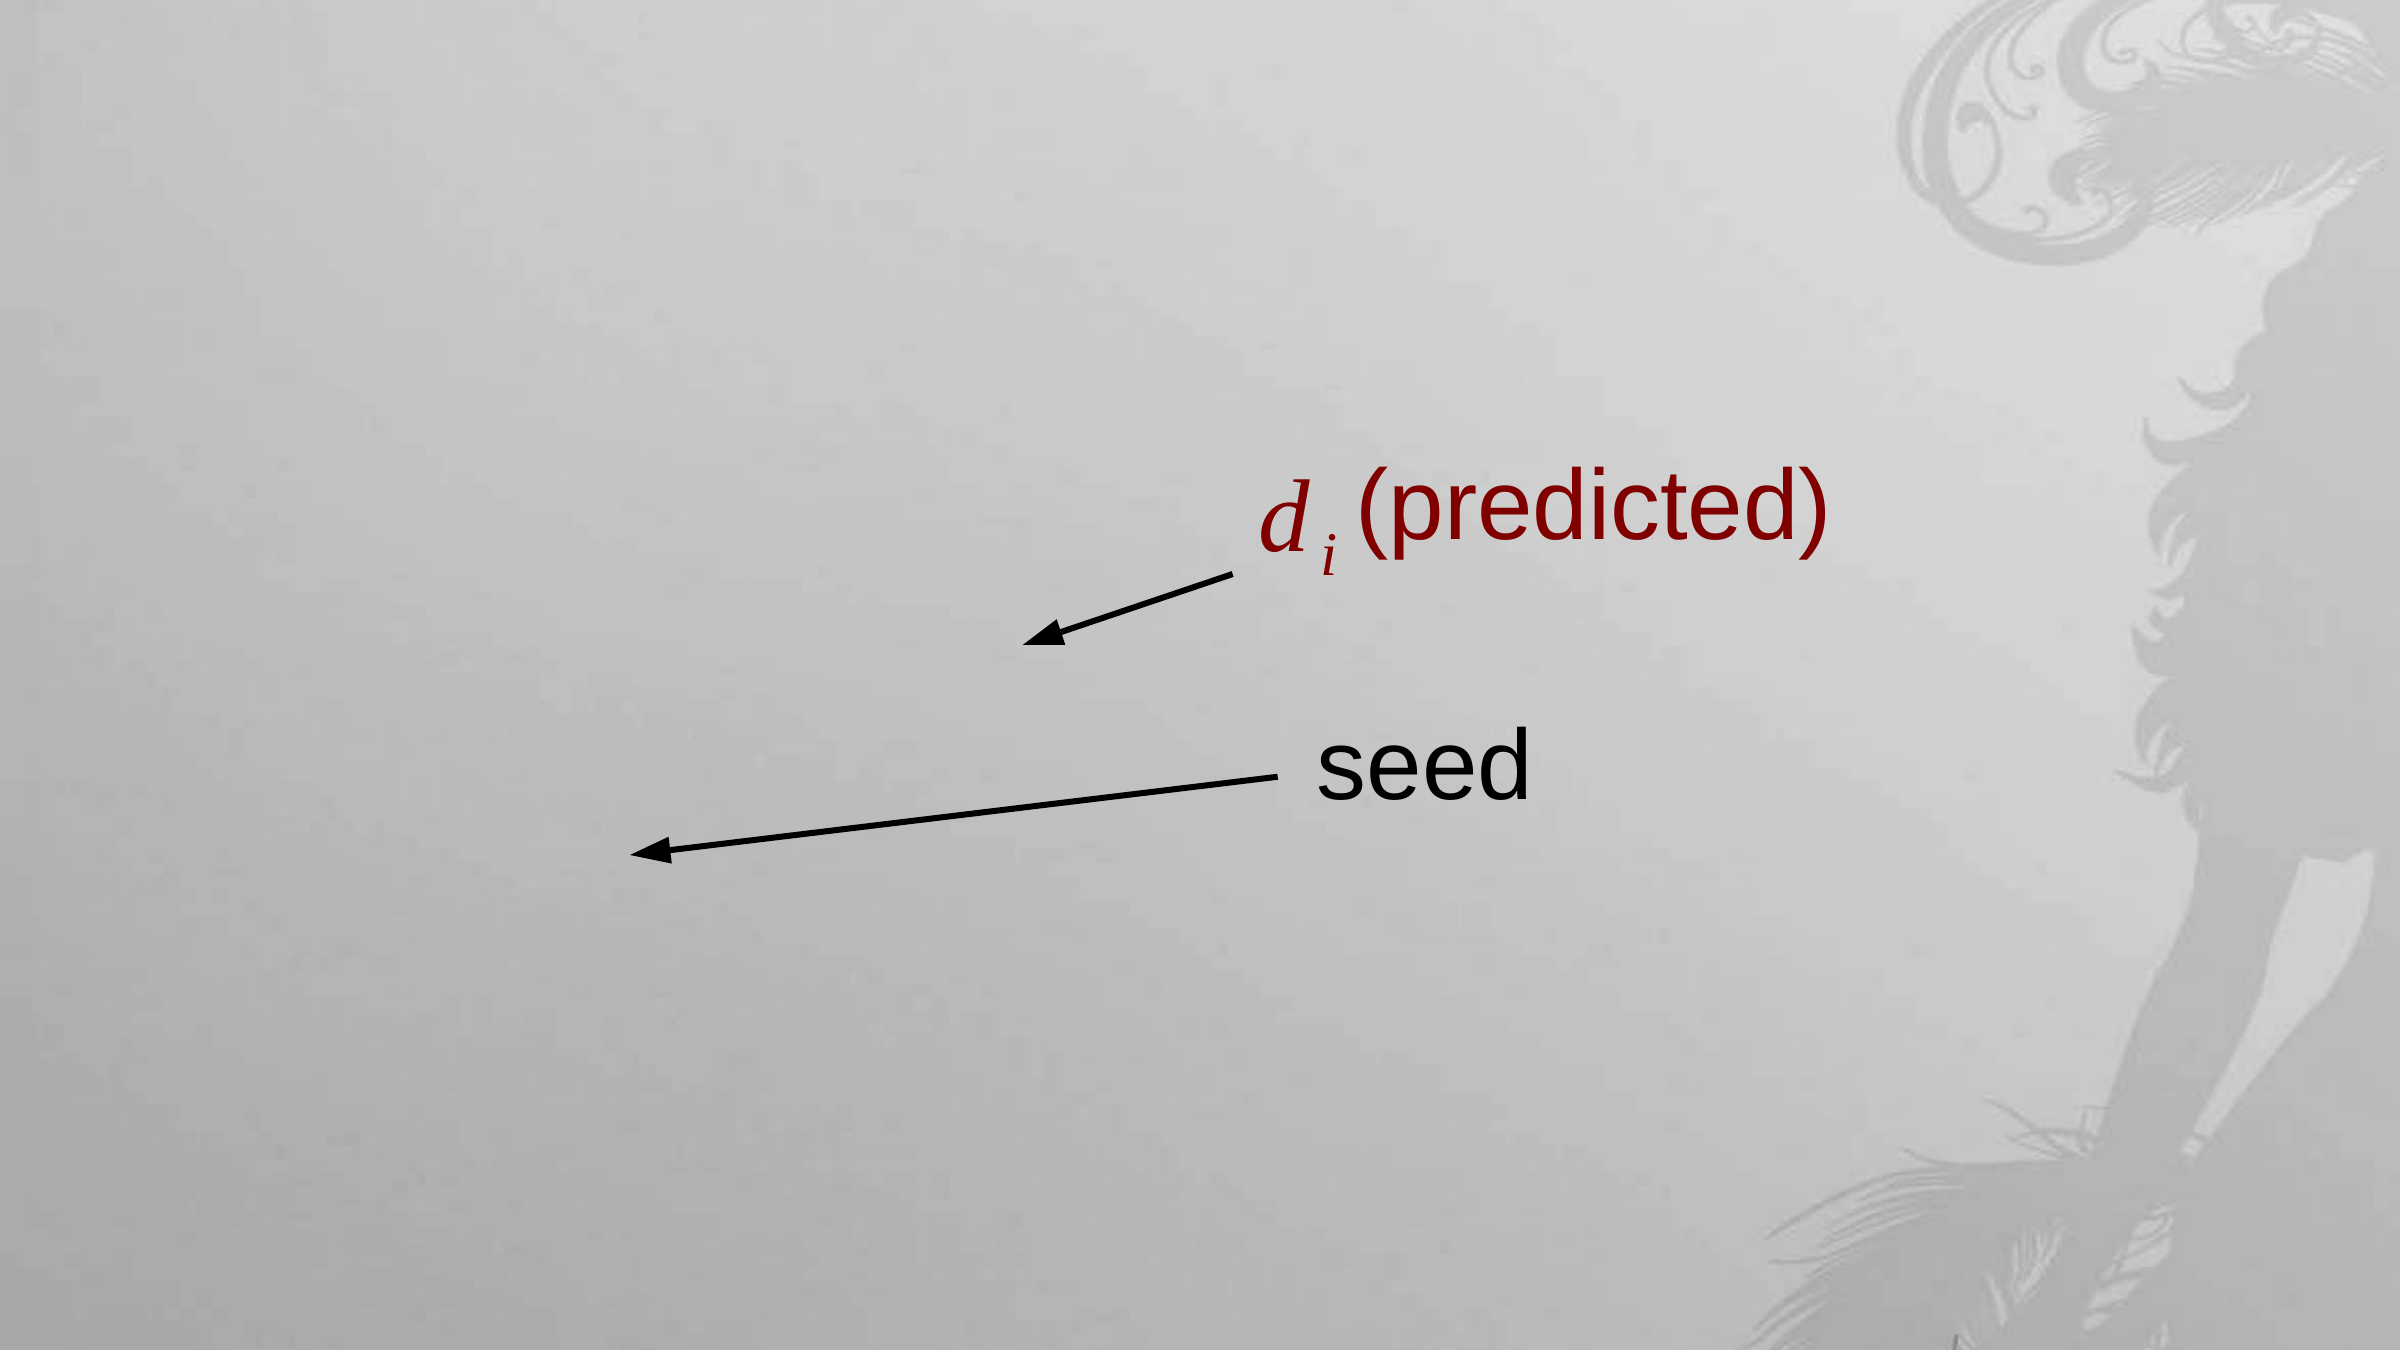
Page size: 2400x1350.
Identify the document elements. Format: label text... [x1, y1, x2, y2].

title (predicted) [1331, 420, 1857, 589]
chart [1249, 458, 1331, 589]
title seed [1260, 682, 1591, 848]
picture [0, 0, 2400, 1350]
